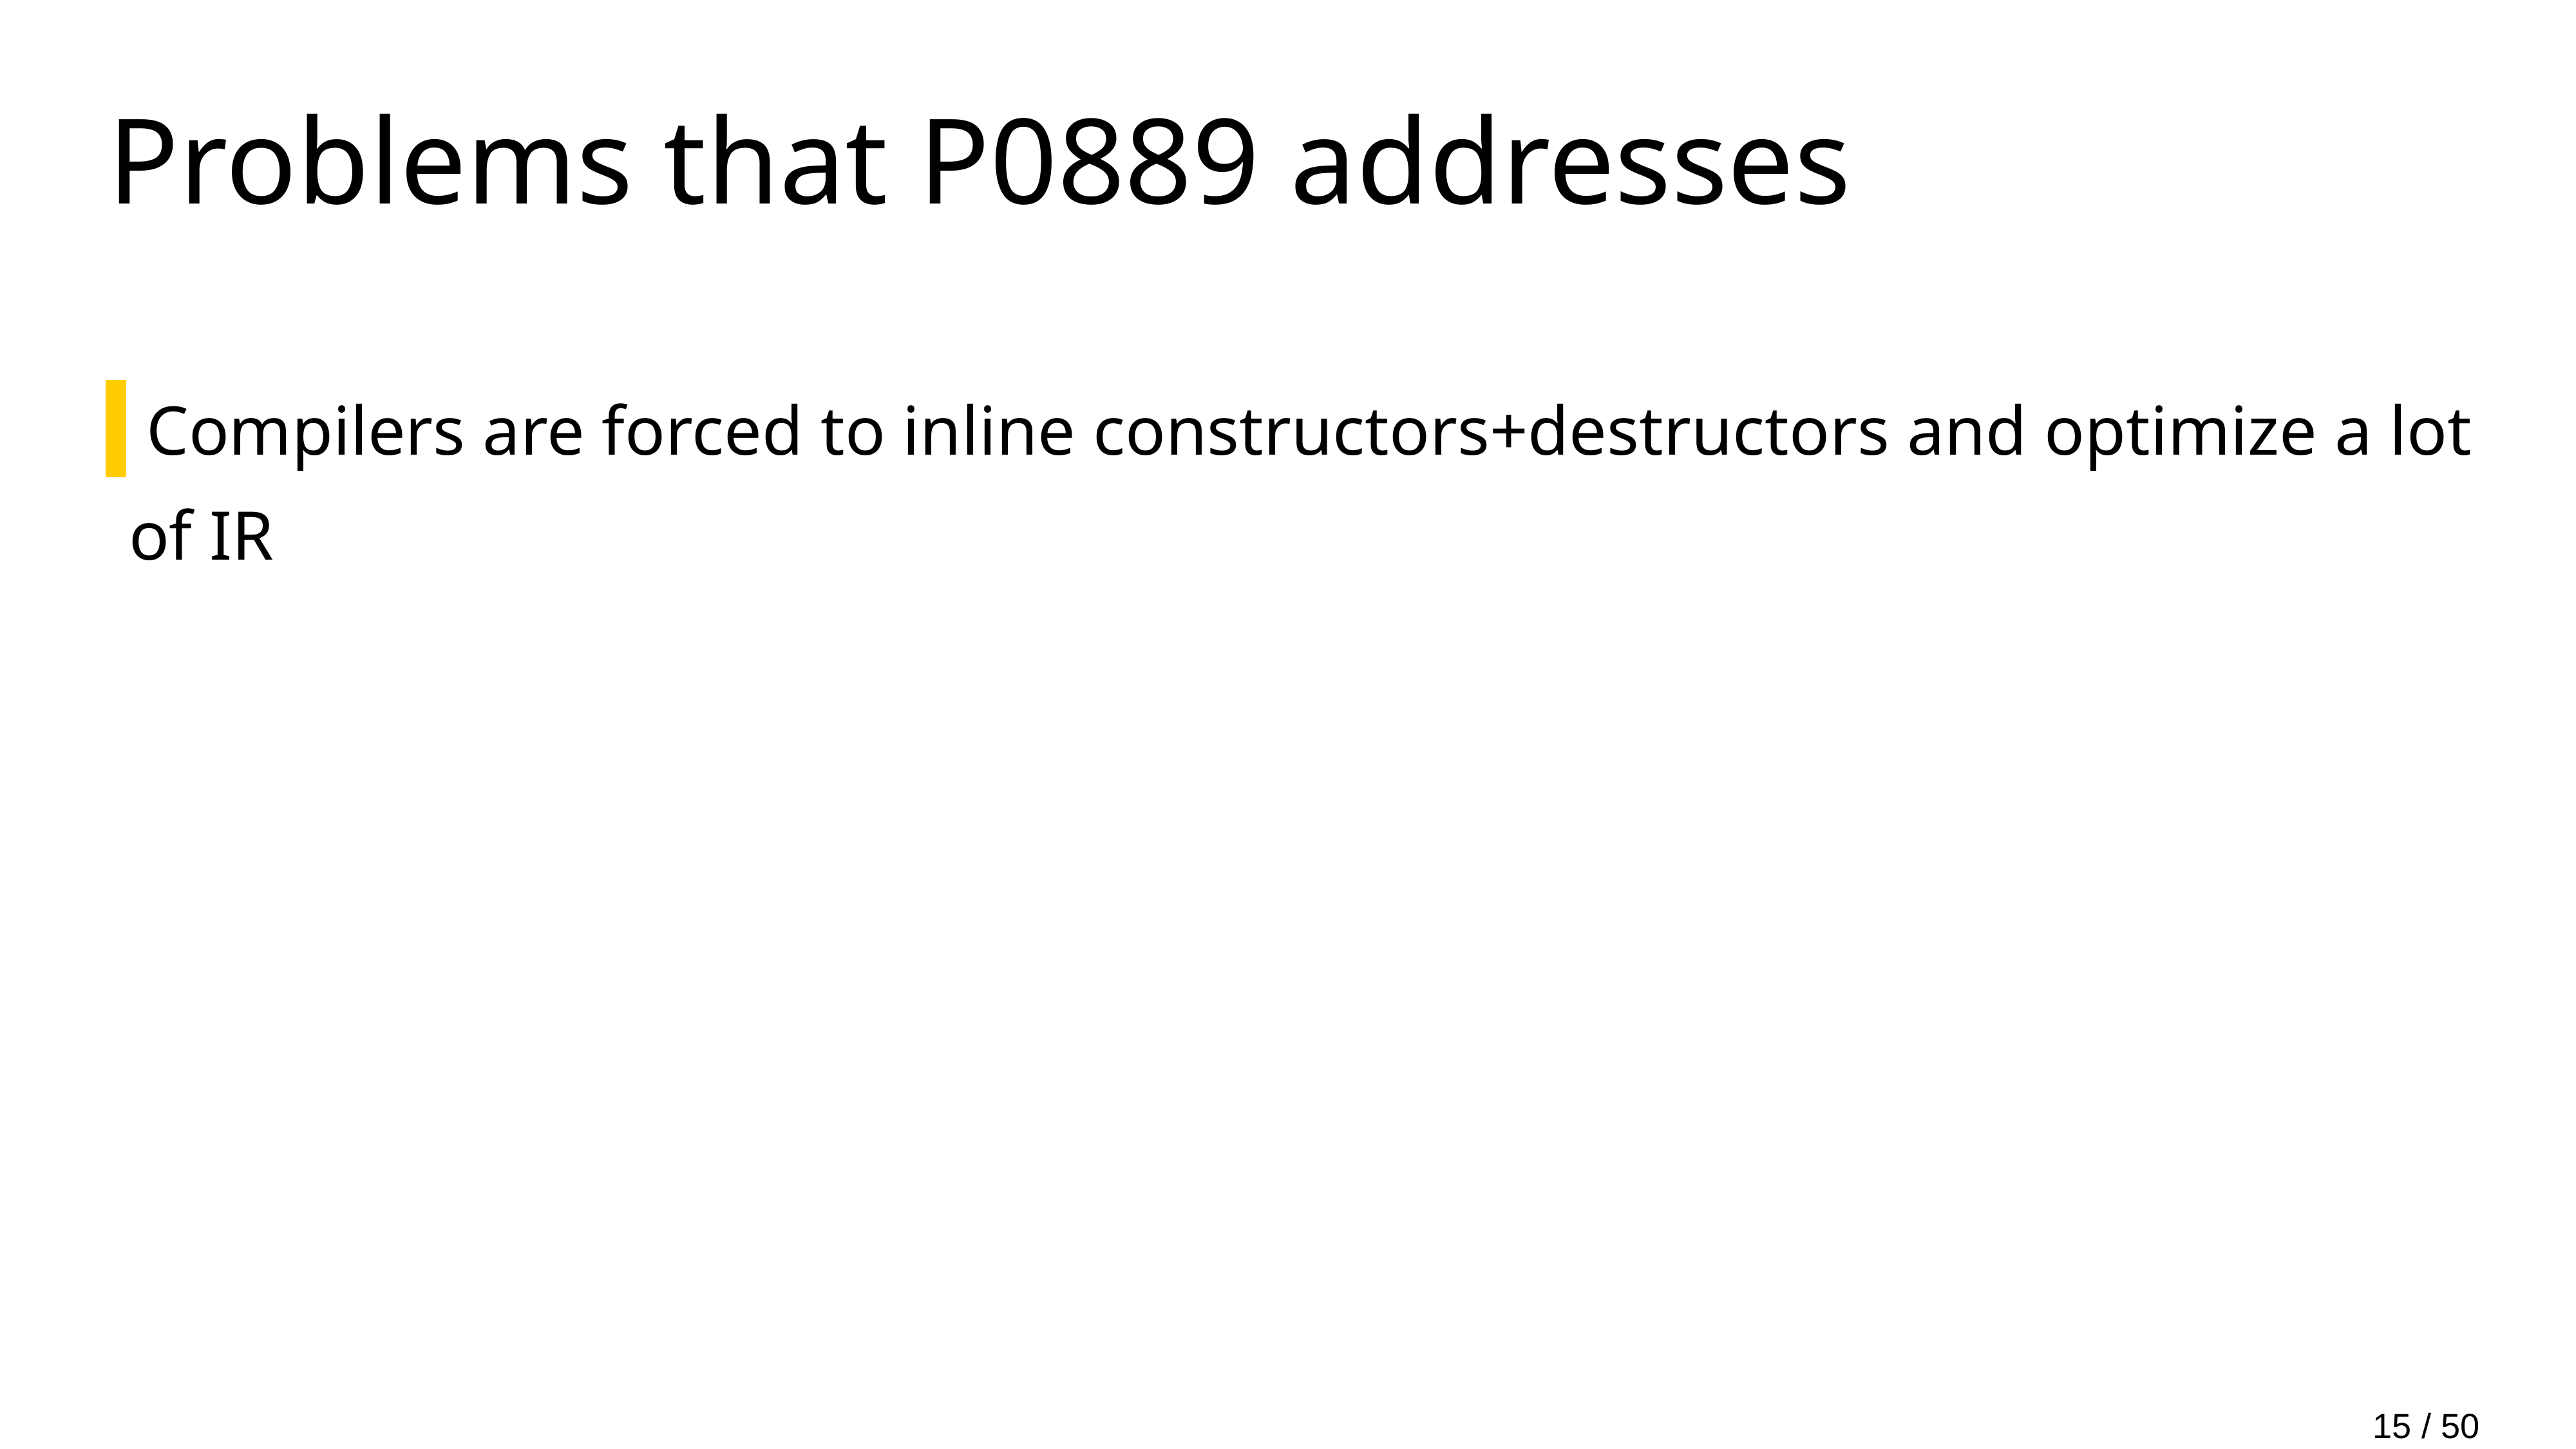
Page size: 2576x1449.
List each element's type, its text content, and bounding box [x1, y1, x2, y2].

text_box <number> / 50 [2363, 1402, 2576, 1449]
text_box Compilers are forced to inline constructors+destructors and optimize a lot of IR [96, 364, 2512, 1419]
title Problems that P0889 addresses [108, 80, 2468, 242]
